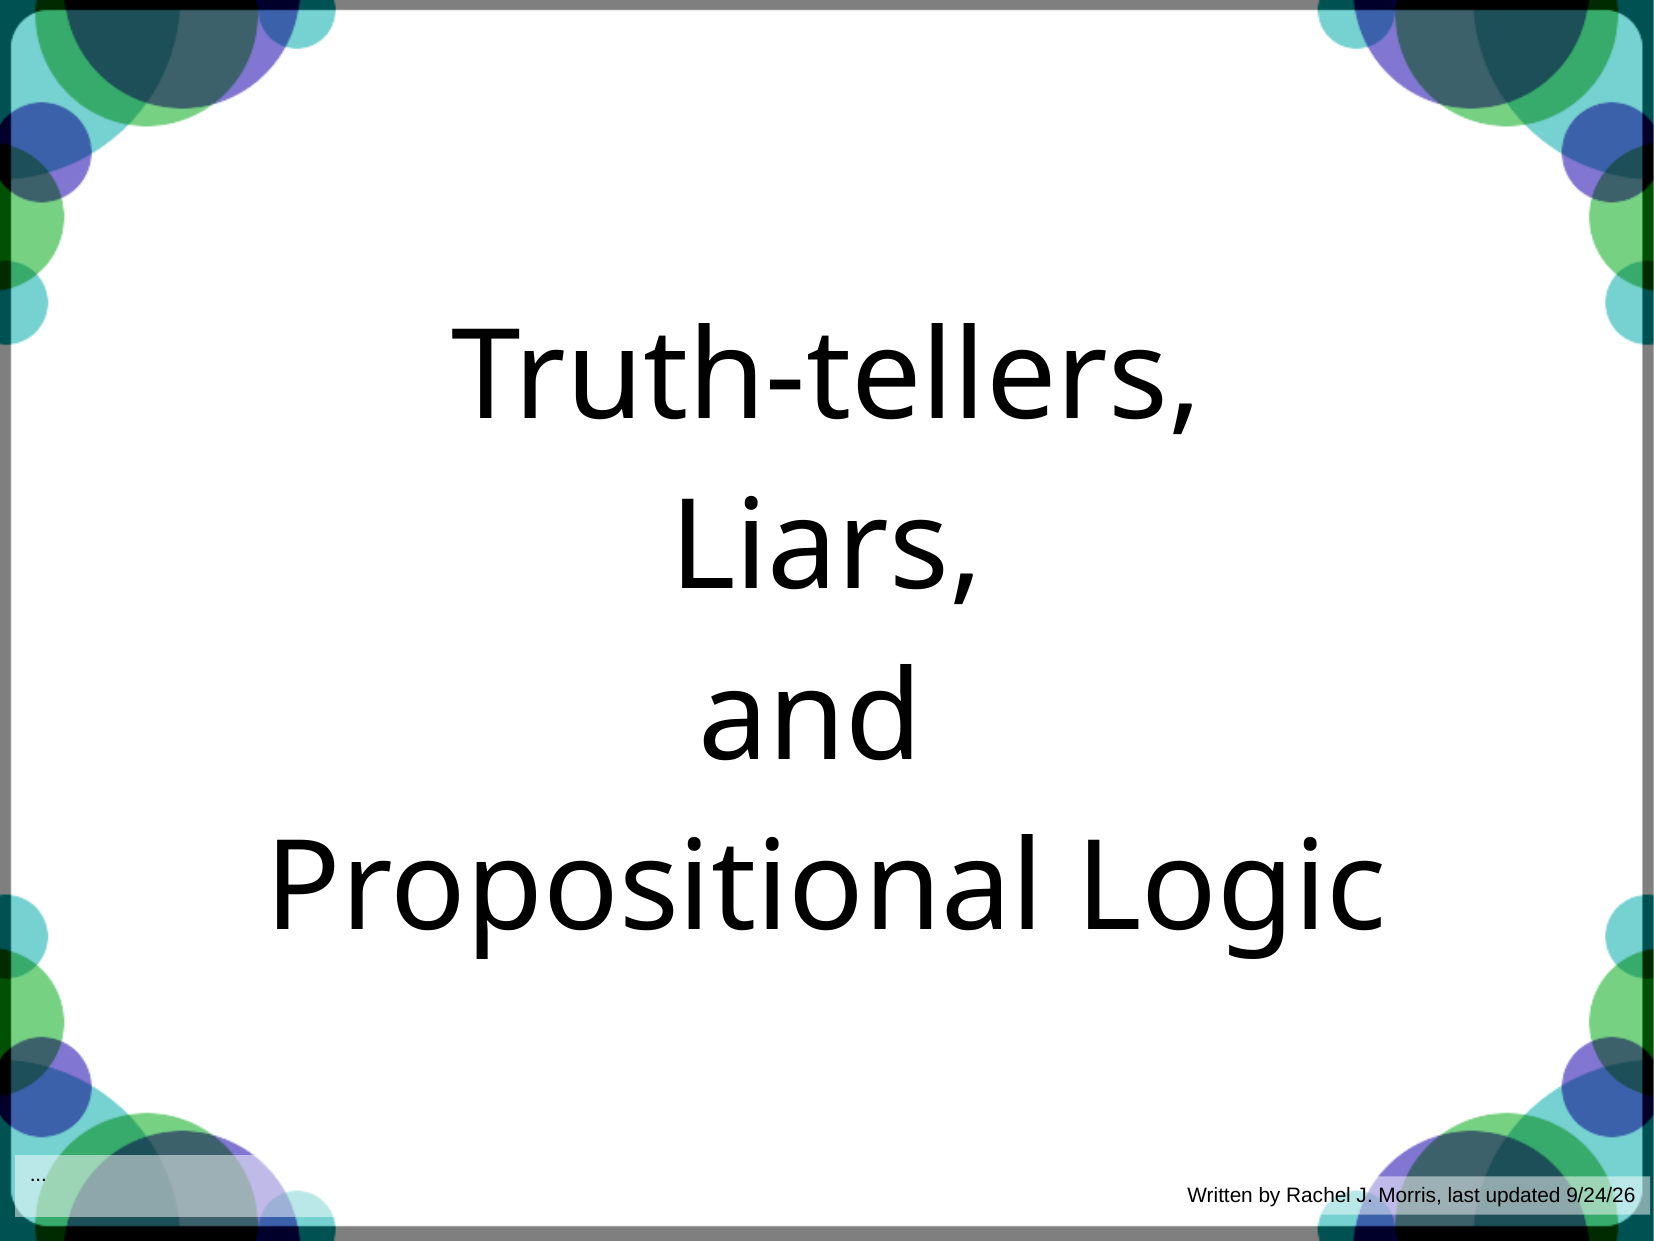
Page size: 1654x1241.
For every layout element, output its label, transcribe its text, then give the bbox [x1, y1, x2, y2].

text_box ... [15, 1155, 766, 1217]
text_box Written by Rachel J. Morris, last updated 1/6/17 [840, 1176, 1651, 1215]
title Truth-tellers, Liars, and Propositional Logic [82, 345, 1571, 906]
picture [0, 0, 1654, 1241]
